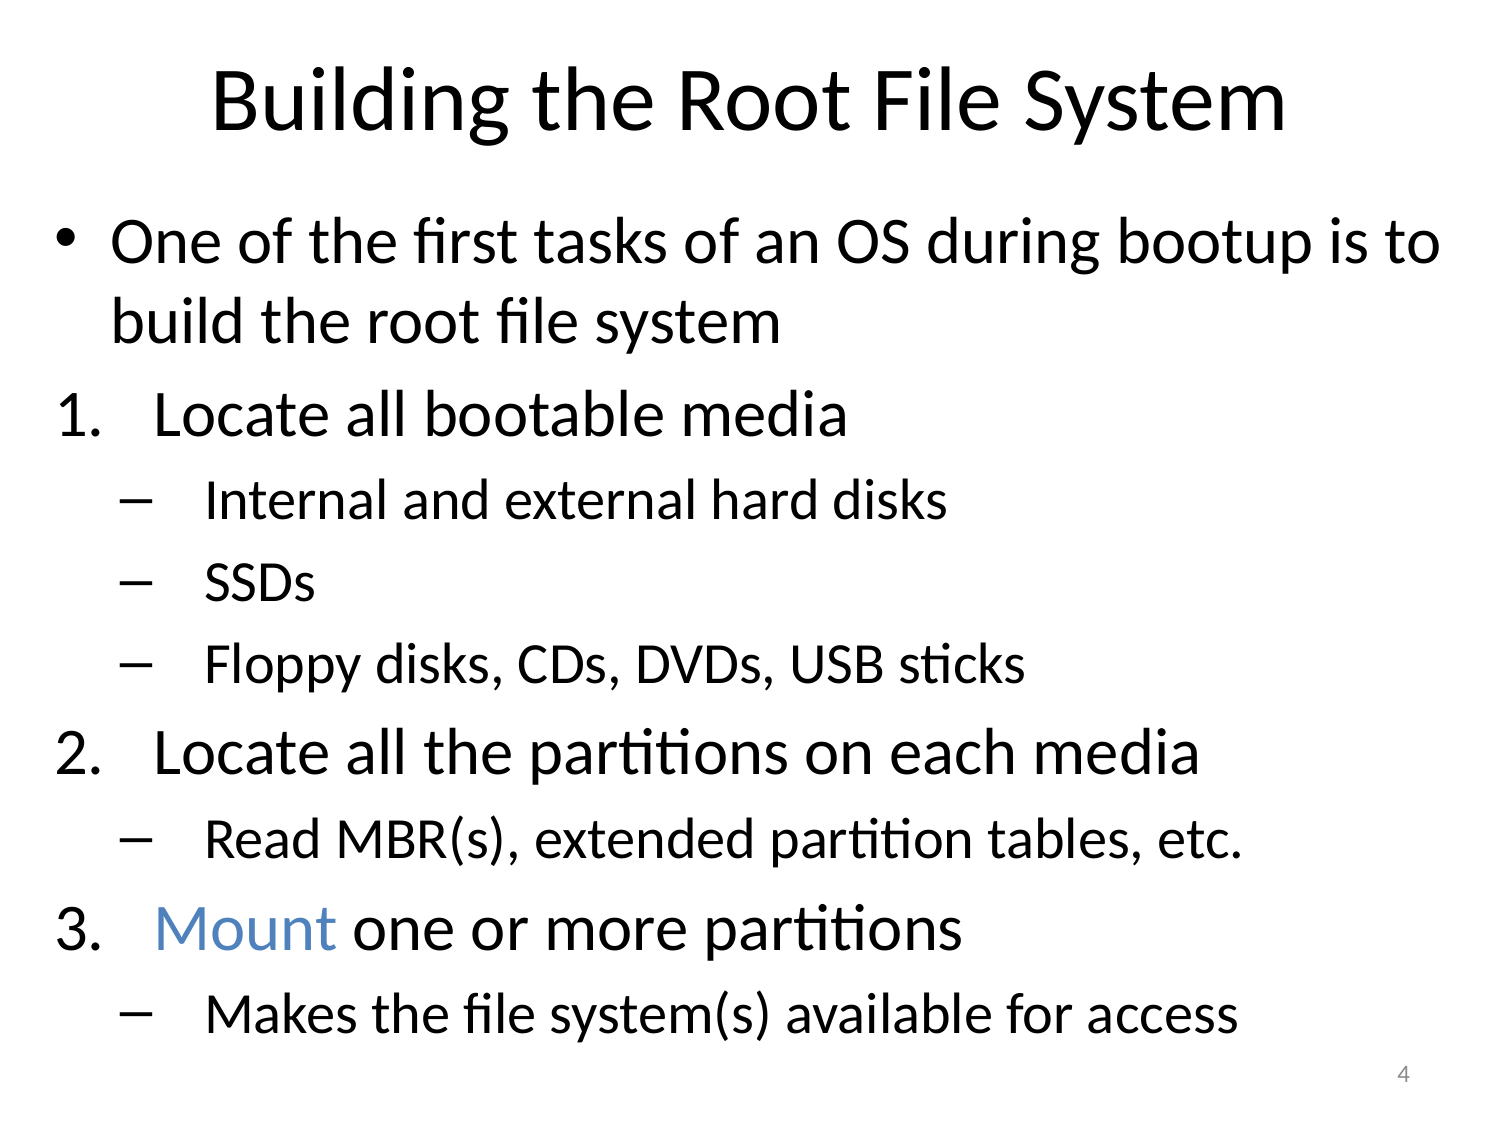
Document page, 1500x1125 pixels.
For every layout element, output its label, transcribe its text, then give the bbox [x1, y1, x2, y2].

list One of the first tasks of an OS during bootup is to build the root file system Locate all bootable media Internal and external hard disks SSDs Floppy disks, CDs, DVDs, USB sticks Locate all the partitions on each media Read MBR(s), extended partition tables, etc. Mount one or more partitions Makes the file system(s) available for access [39, 189, 1463, 1114]
title Building the Root File System [75, 0, 1425, 188]
slide_number <number> [1074, 1042, 1425, 1103]
